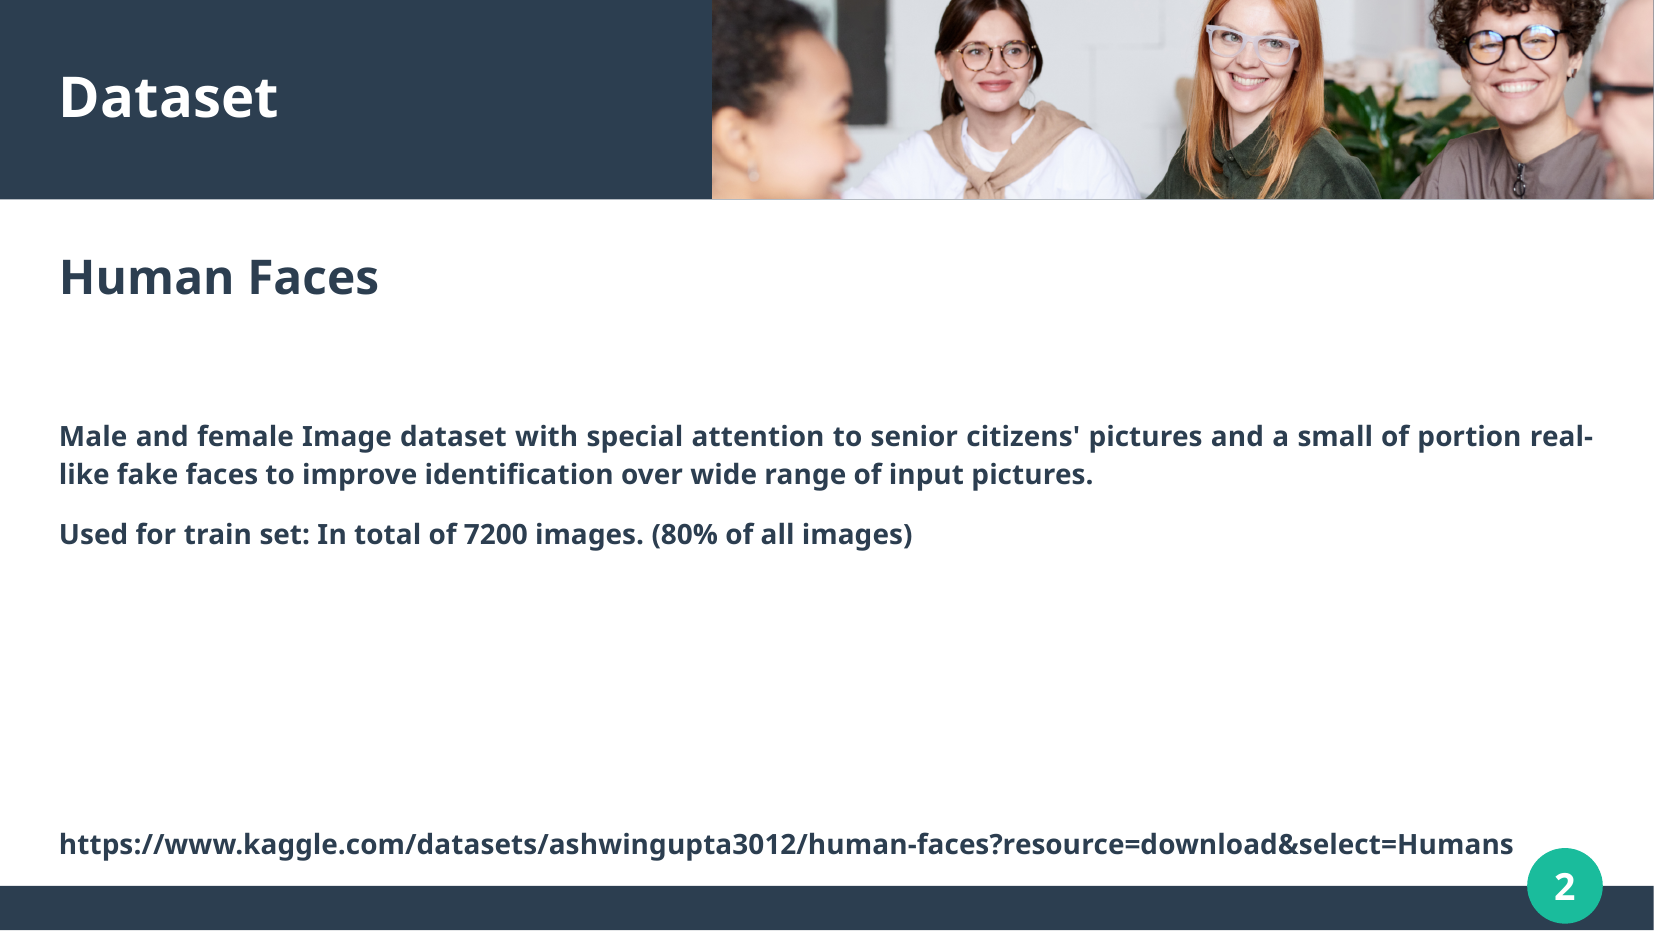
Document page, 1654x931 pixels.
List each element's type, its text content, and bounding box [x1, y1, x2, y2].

list Human Faces Male and female Image dataset with special attention to senior citizens' pictures and a small of portion real-like fake faces to improve identification over wide range of input pictures. Used for train set: In total of 7200 images. (80% of all images) https://www.kaggle.com/datasets/ashwingupta3012/human-faces?resource=download&select=Humans [59, 243, 1595, 864]
title Dataset [59, 37, 712, 156]
picture [712, 0, 1654, 199]
